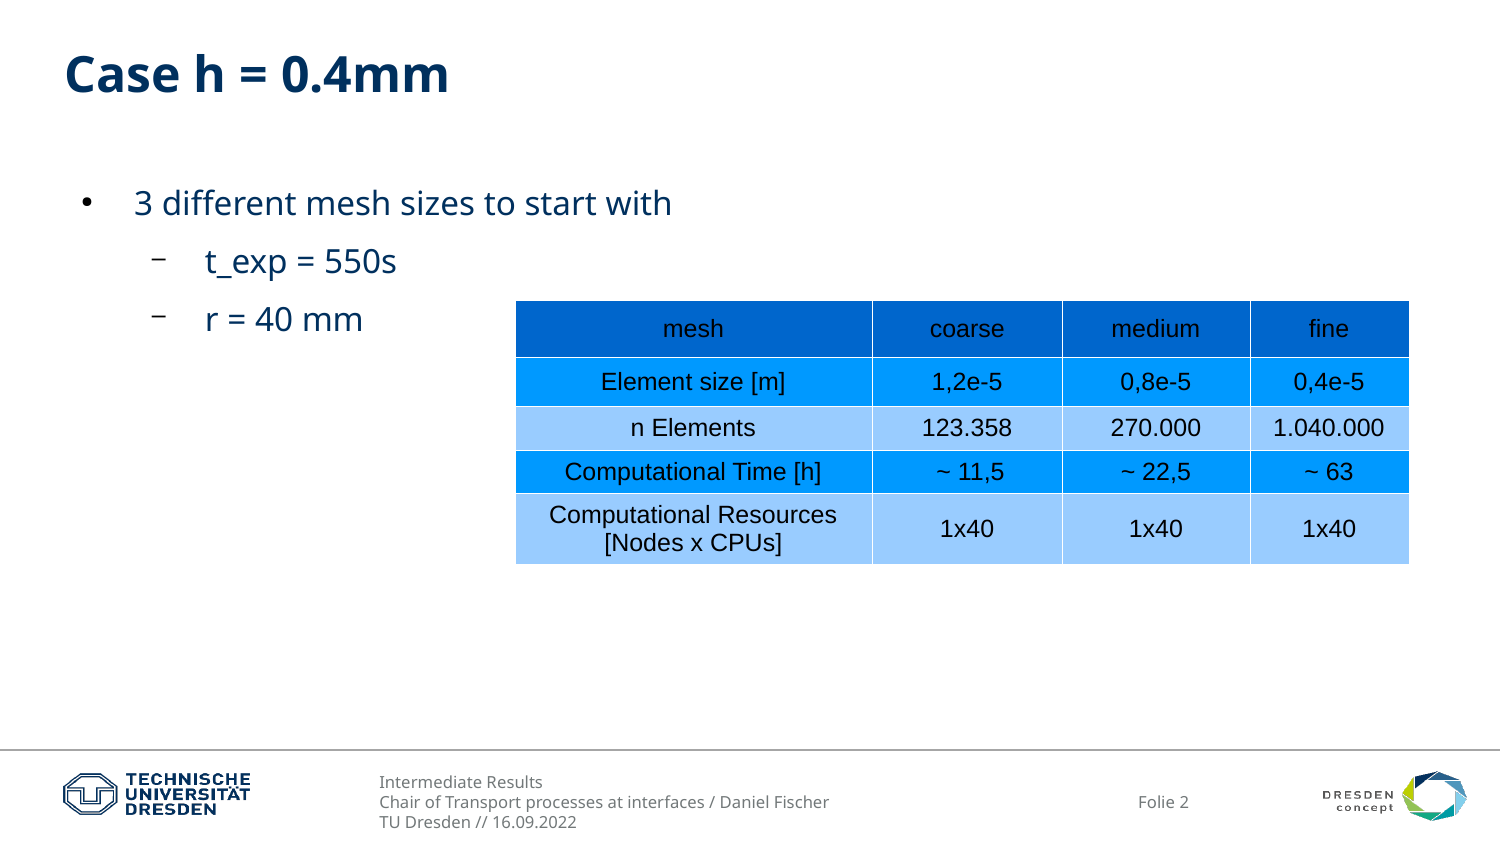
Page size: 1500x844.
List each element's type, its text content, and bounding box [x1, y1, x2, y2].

table_cell n Elements [516, 407, 872, 450]
table_cell 1x40 [1063, 494, 1250, 564]
list 3 different mesh sizes to start with t_exp = 550s r = 40 mm [63, 182, 1437, 706]
table_header fine [1251, 301, 1409, 357]
table_cell 1,2e-5 [873, 358, 1062, 406]
table_cell 0,4e-5 [1251, 358, 1409, 406]
table_cell ~ 63 [1251, 451, 1409, 493]
table_cell Element size [m] [516, 358, 872, 406]
picture [1323, 771, 1467, 821]
table_cell 123.358 [873, 407, 1062, 450]
table_cell Computational Resources [Nodes x CPUs] [516, 494, 872, 564]
table_cell 1x40 [1251, 494, 1409, 564]
table_cell Computational Time [h] [516, 451, 872, 493]
title Case h = 0.4mm [64, 42, 1437, 142]
table_header mesh [516, 301, 872, 357]
table_header medium [1063, 301, 1250, 357]
table_cell 1x40 [873, 494, 1062, 564]
table_cell ~ 22,5 [1063, 451, 1250, 493]
table_cell 0,8e-5 [1063, 358, 1250, 406]
table_cell ~ 11,5 [873, 451, 1062, 493]
table_header coarse [873, 301, 1062, 357]
picture [63, 773, 250, 815]
table_cell 1.040.000 [1251, 407, 1409, 450]
table_cell 270.000 [1063, 407, 1250, 450]
